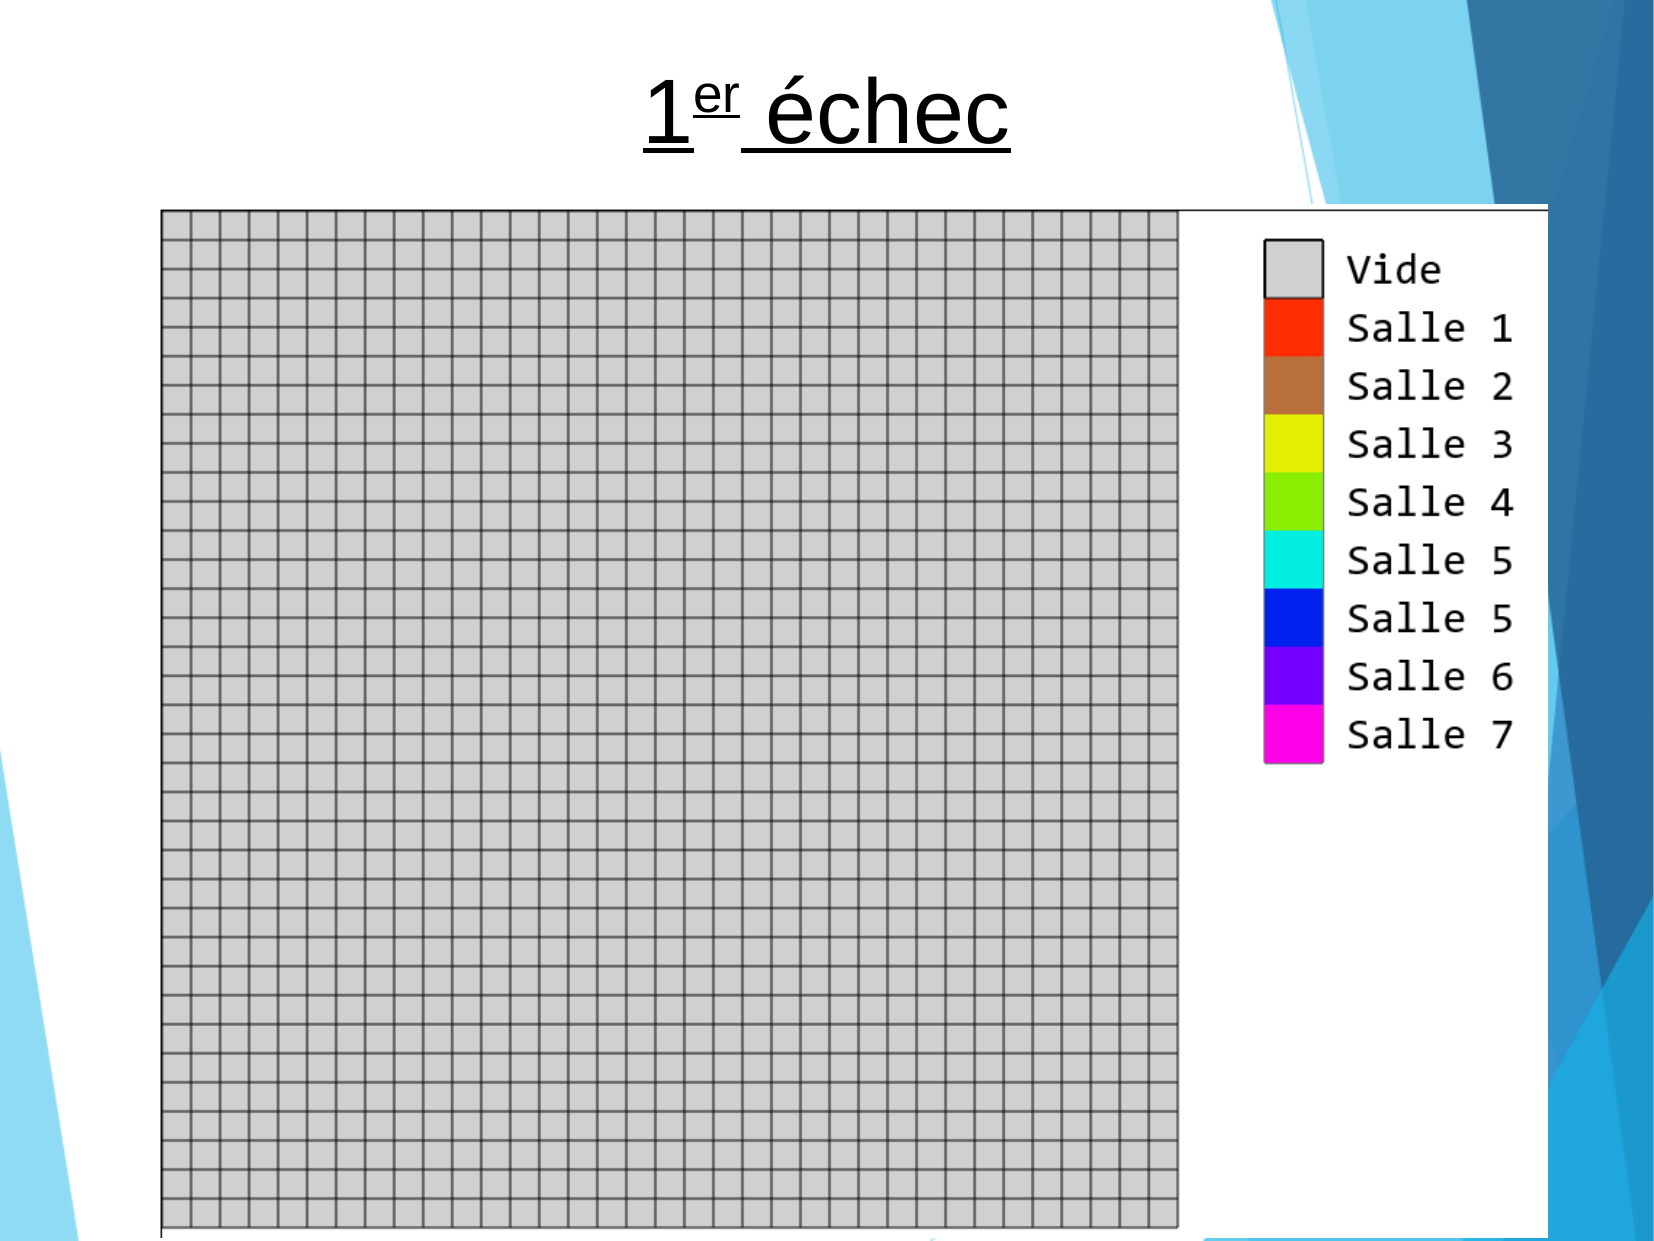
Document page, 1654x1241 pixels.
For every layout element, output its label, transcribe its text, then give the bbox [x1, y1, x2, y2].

picture [0, 0, 1654, 1241]
title 1er échec [82, 8, 1571, 216]
